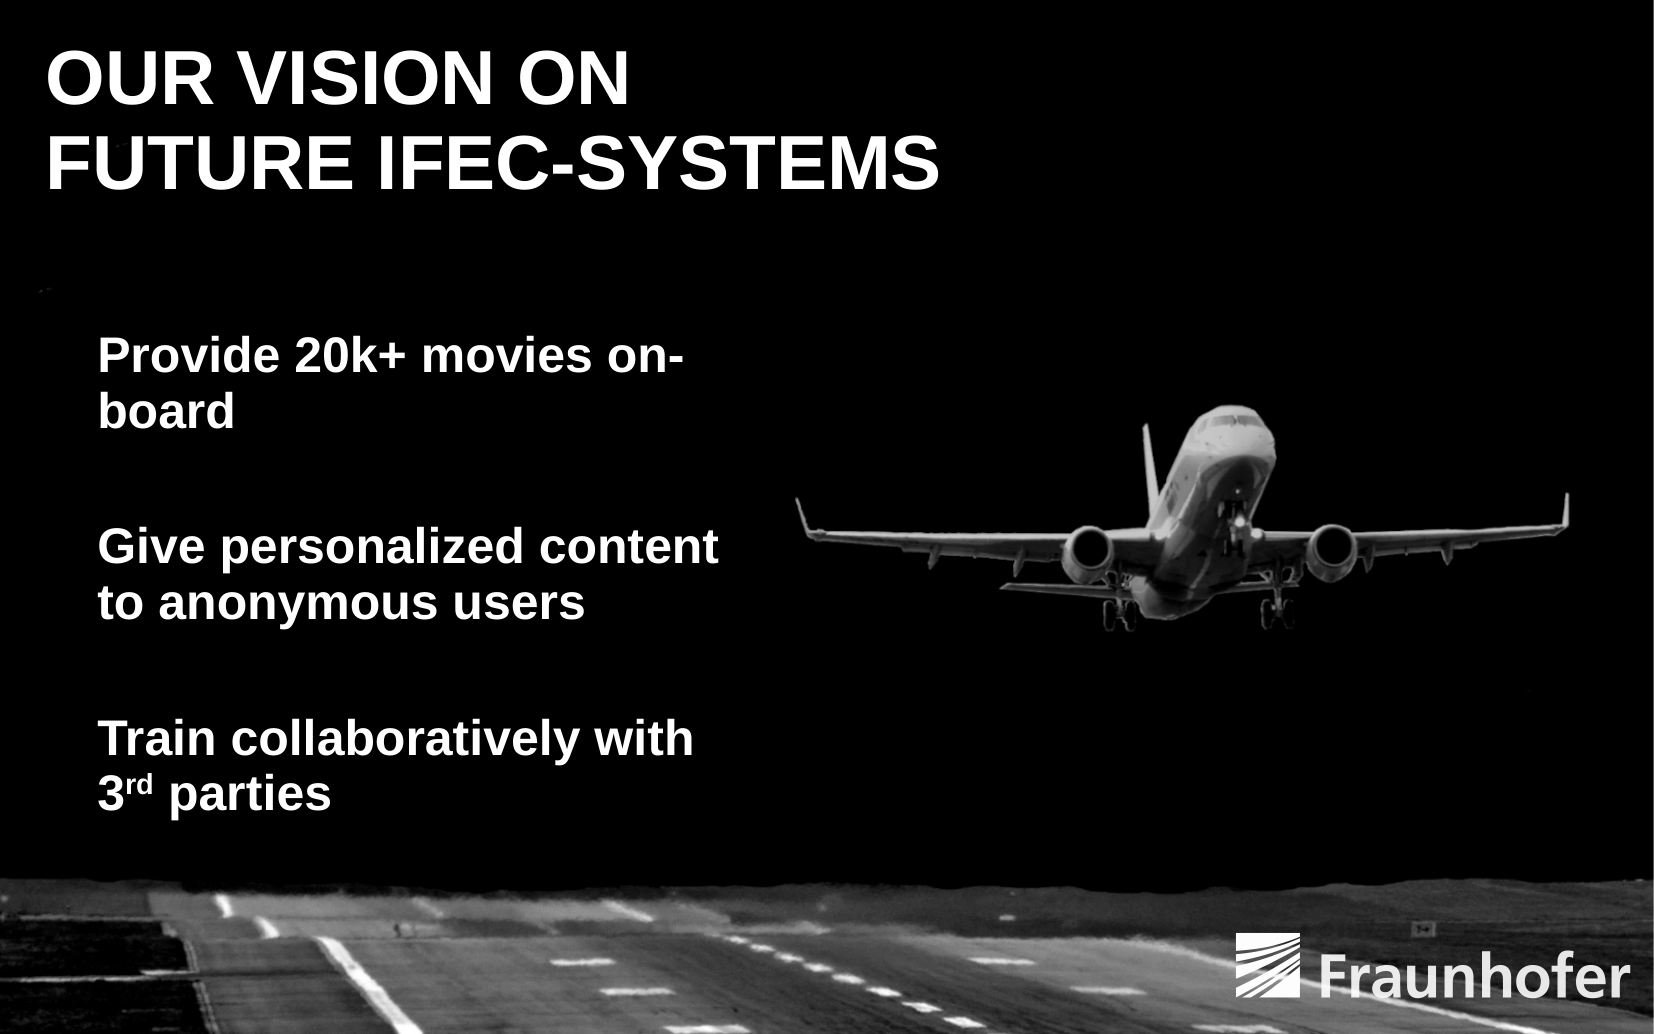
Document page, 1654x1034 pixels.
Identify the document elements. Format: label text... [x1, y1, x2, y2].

list Provide 20k+ movies on-board Give personalized content to anonymous users Train collaboratively with 3rd parties [26, 253, 738, 896]
picture [0, 0, 1654, 1034]
title OUR VISION ON FUTURE IFEC-Systems [45, 34, 1590, 207]
